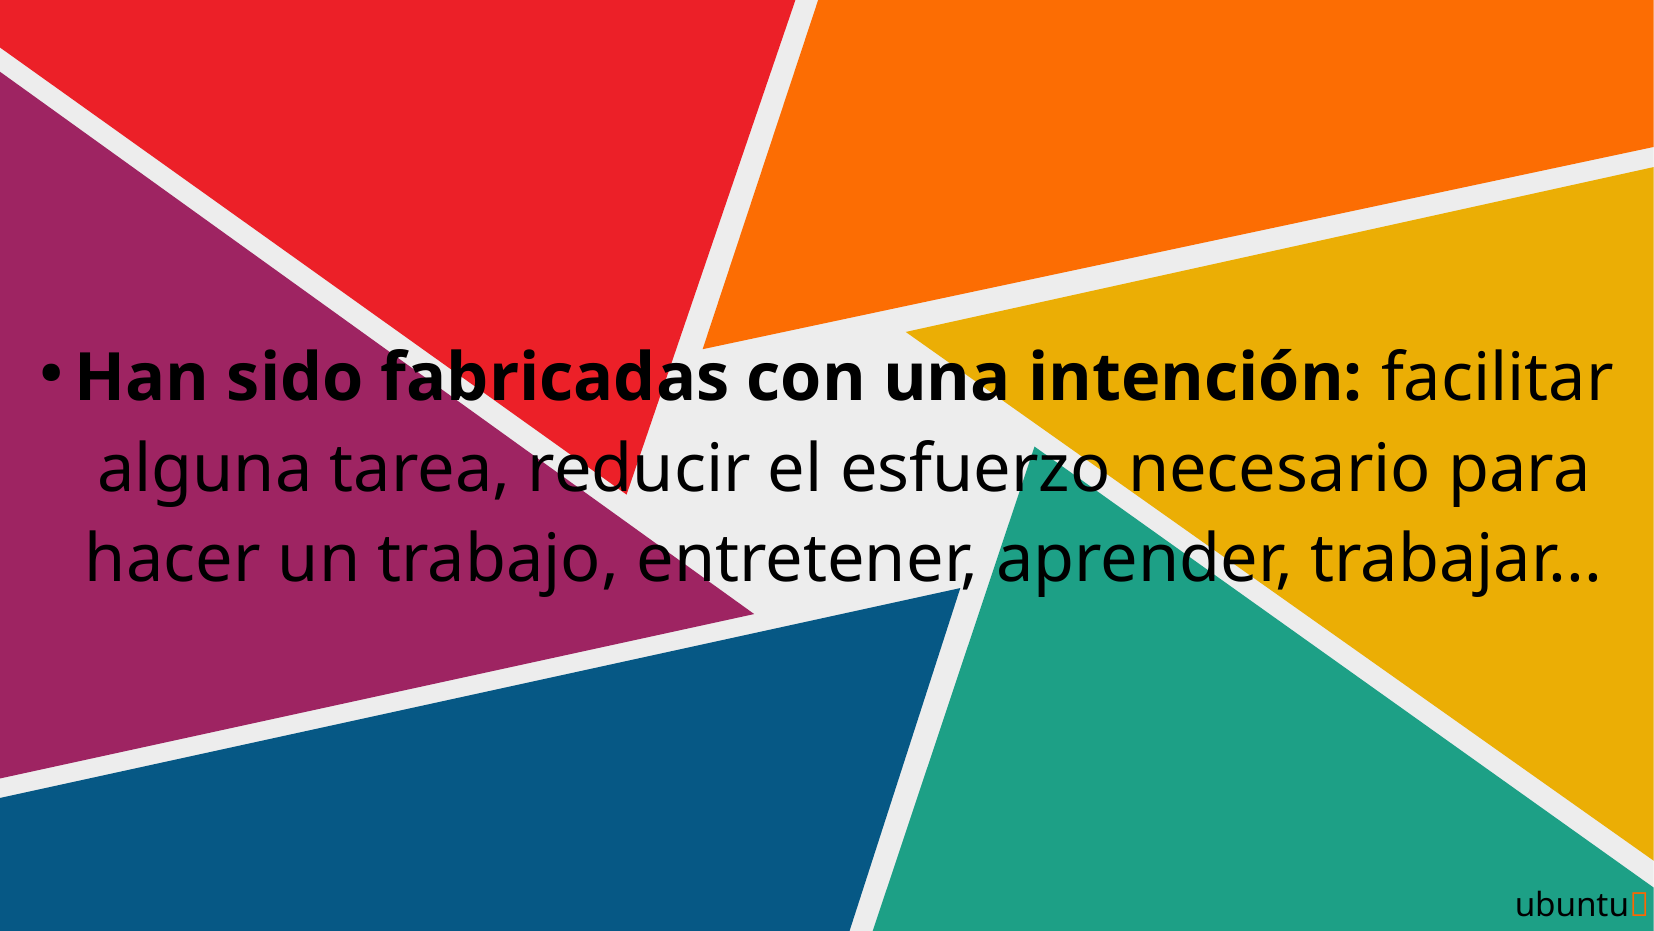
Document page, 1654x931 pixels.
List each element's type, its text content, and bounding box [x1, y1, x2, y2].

subtitle Han sido fabricadas con una intención: facilitar alguna tarea, reducir el esfuerzo necesario para hacer un trabajo, entretener, aprender, trabajar... [0, 0, 1654, 931]
text_box ubuntu [1500, 874, 1654, 931]
